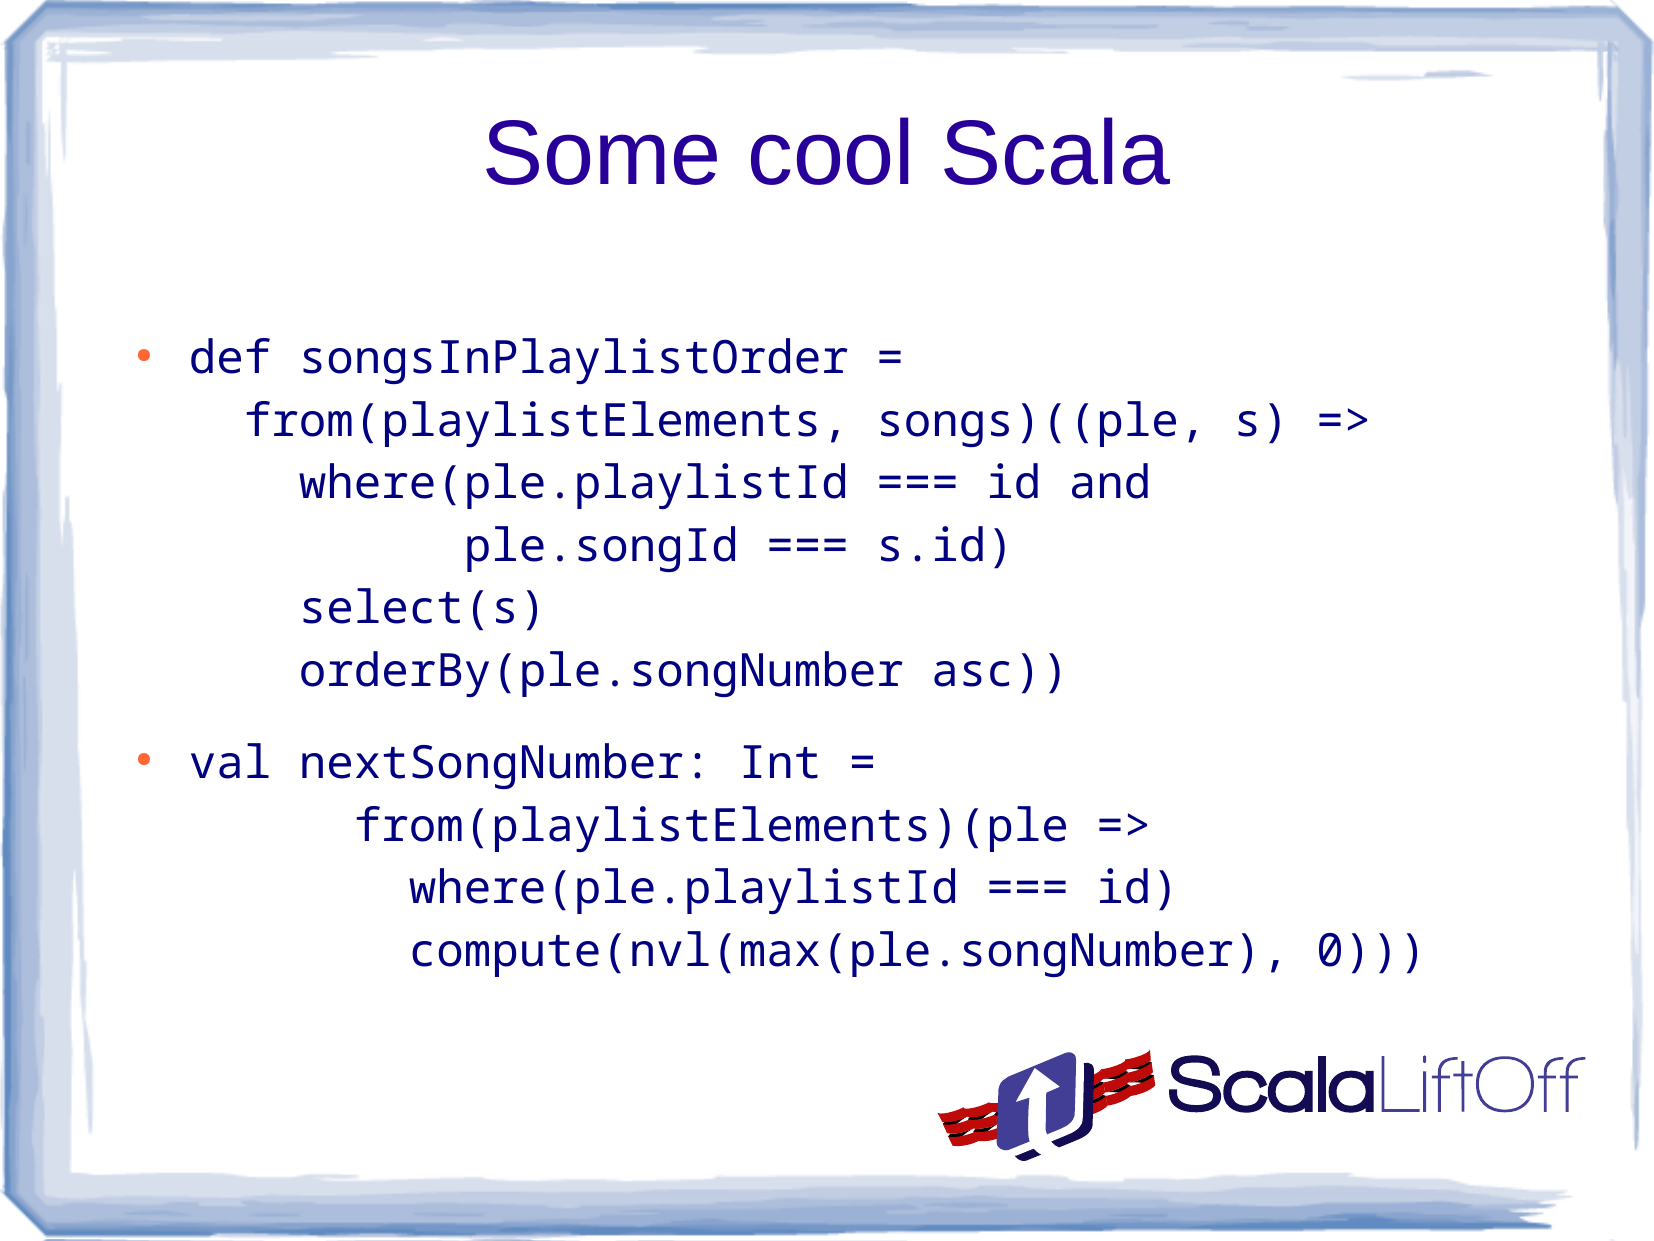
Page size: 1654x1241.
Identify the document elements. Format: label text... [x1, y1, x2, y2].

title Some cool Scala [82, 56, 1571, 250]
picture [0, 0, 1654, 1241]
list def songsInPlaylistOrder = from(playlistElements, songs)((ple, s) => where(ple.playlistId === id and ple.songId === s.id) select(s) orderBy(ple.songNumber asc)) val nextSongNumber: Int = from(playlistElements)(ple => where(ple.playlistId === id) compute(nvl(max(ple.songNumber), 0))) [118, 324, 1571, 1031]
